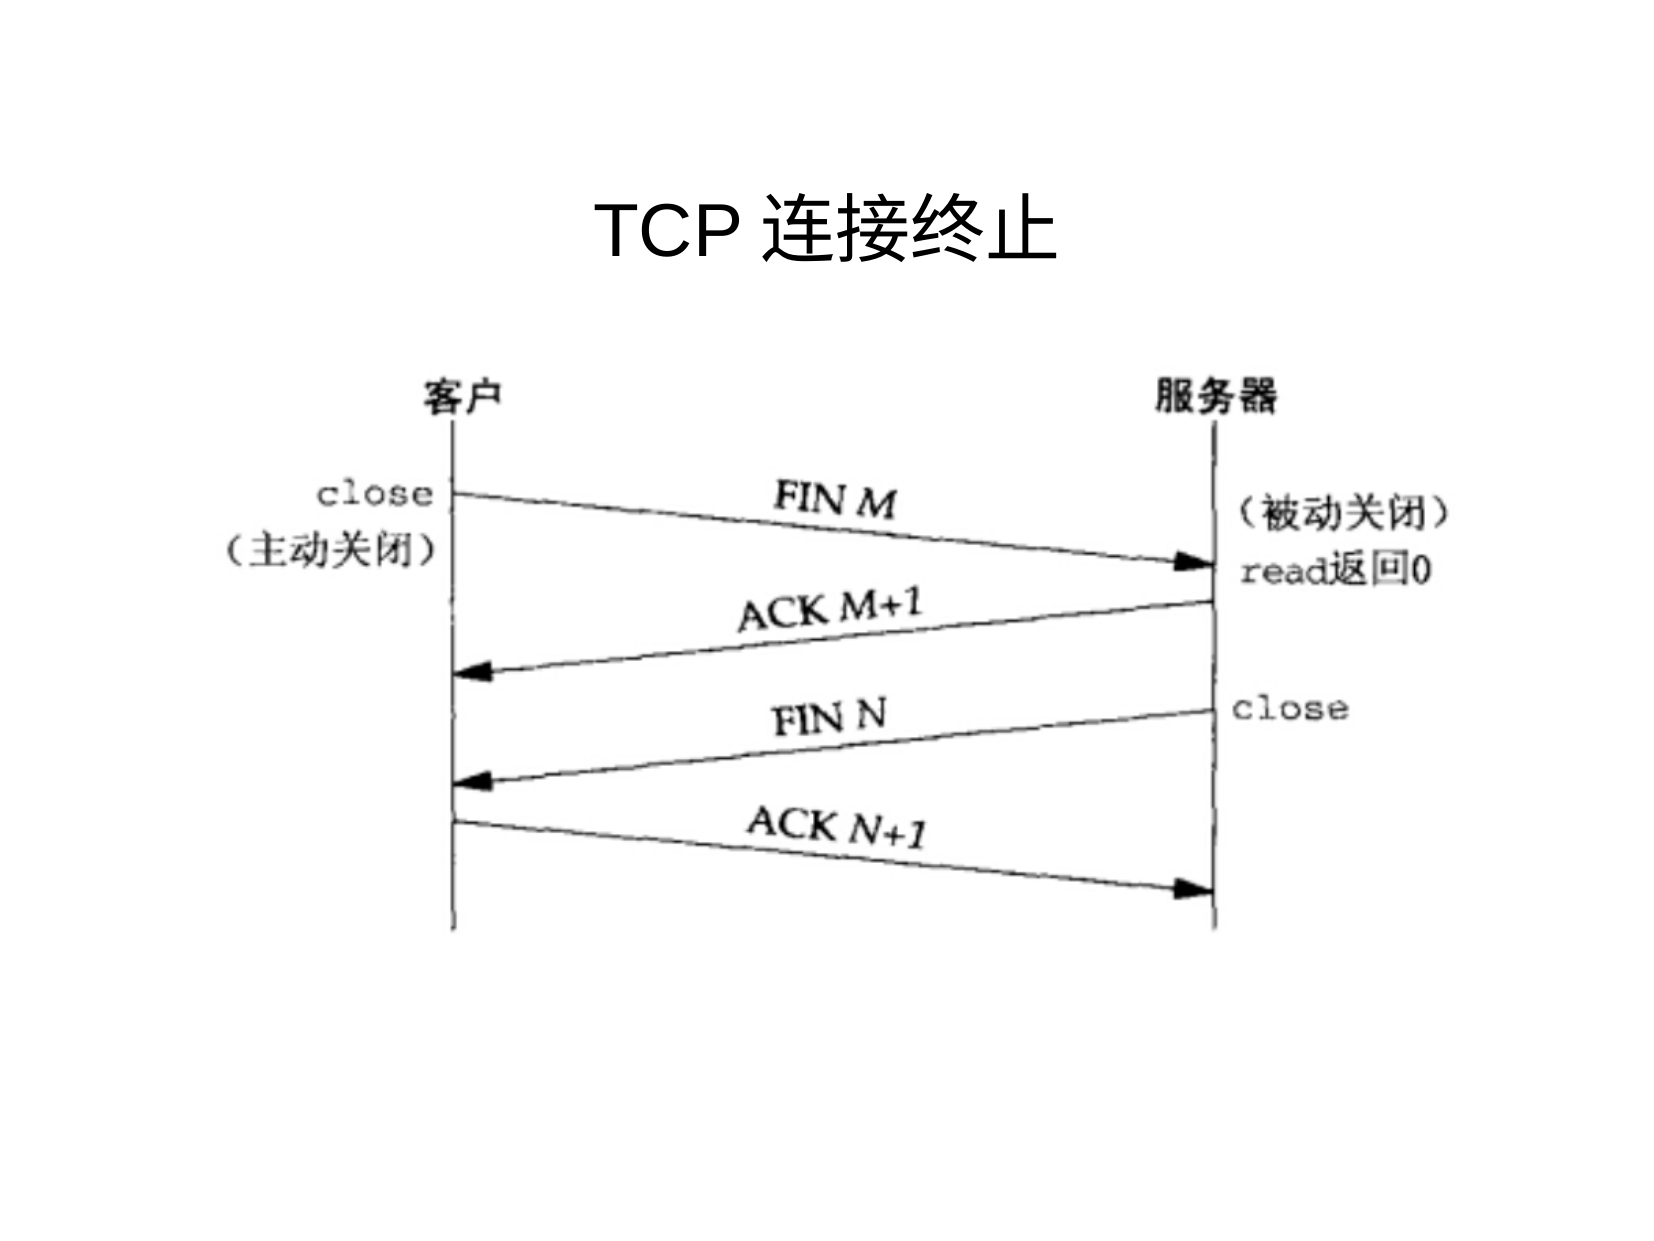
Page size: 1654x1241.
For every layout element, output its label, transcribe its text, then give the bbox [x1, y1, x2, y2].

title TCP连接终止 [82, 120, 1571, 328]
picture [116, 329, 1486, 949]
